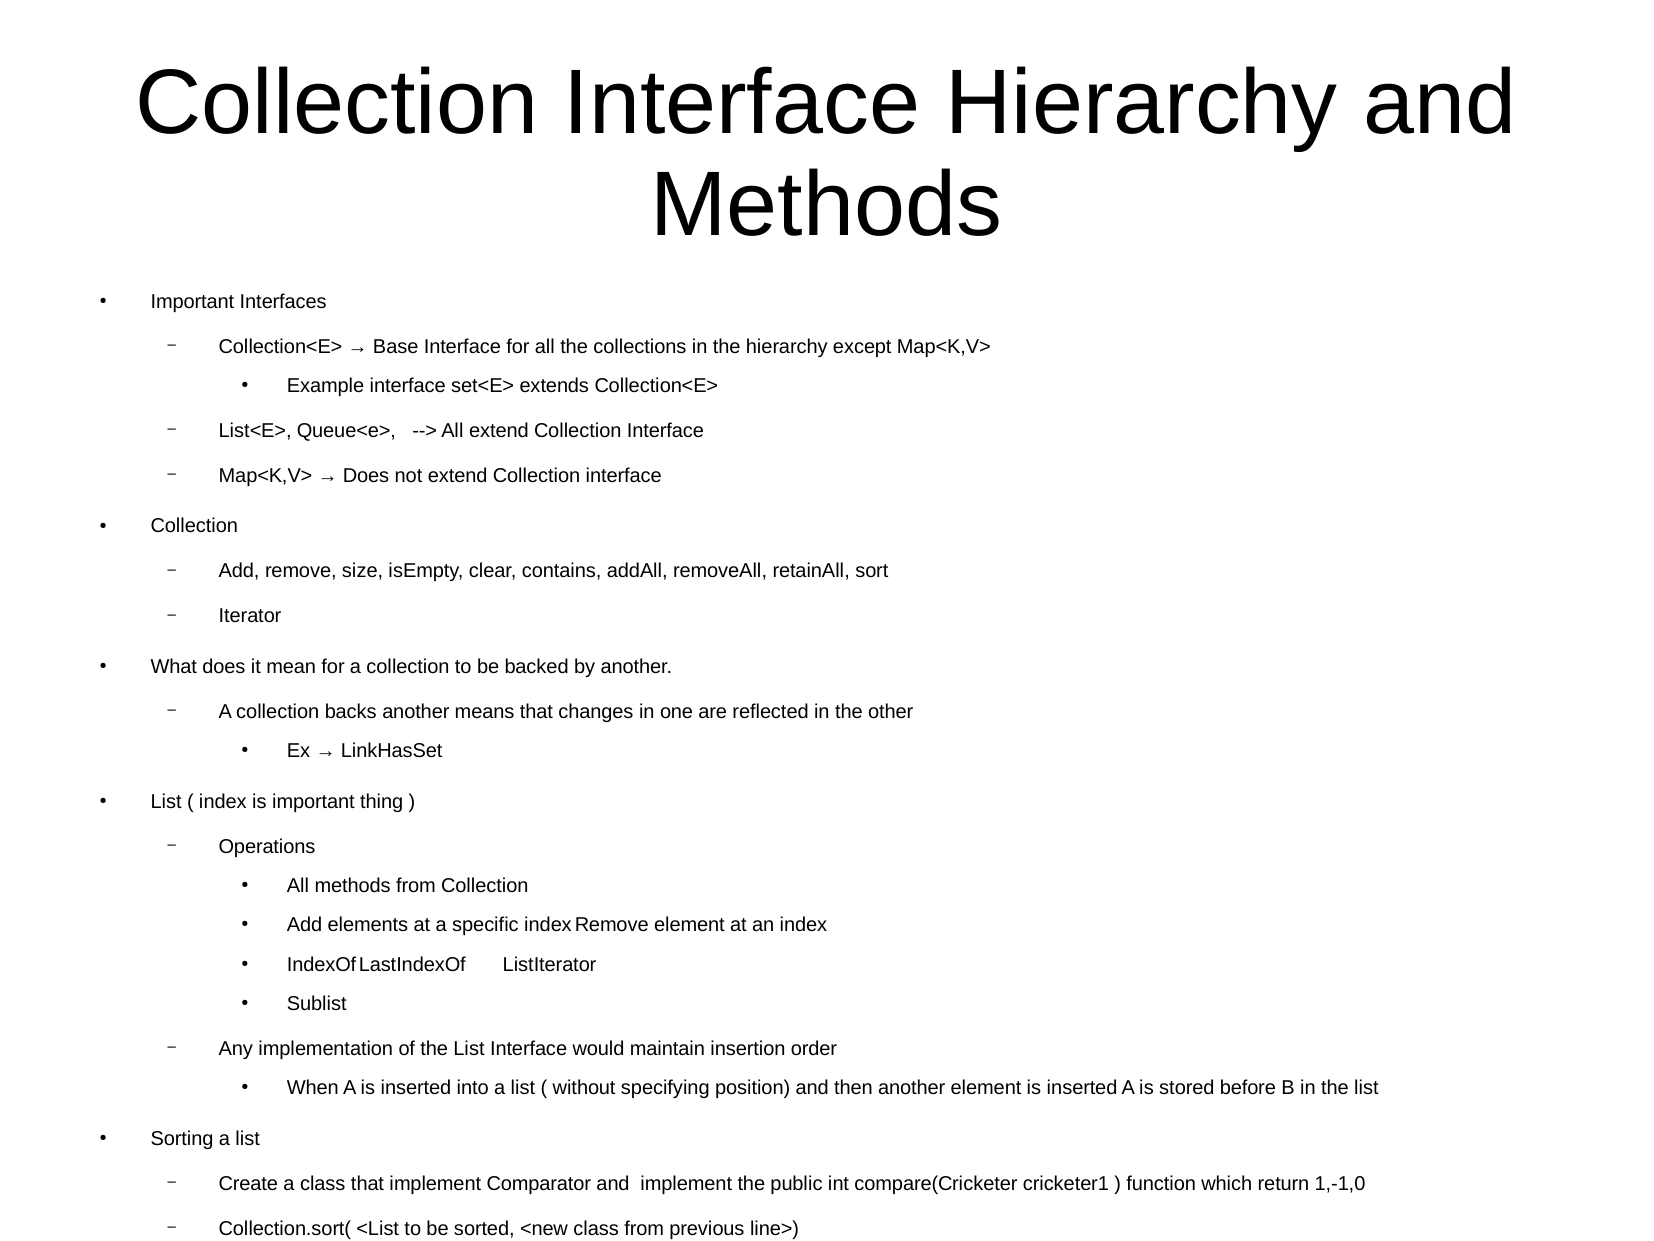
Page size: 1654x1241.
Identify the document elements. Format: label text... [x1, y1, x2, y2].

list Important Interfaces Collection<E> → Base Interface for all the collections in the hierarchy except Map<K,V> Example interface set<E> extends Collection<E> List<E>, Queue<e>, --> All extend Collection Interface Map<K,V> → Does not extend Collection interface Collection Add, remove, size, isEmpty, clear, contains, addAll, removeAll, retainAll, sort Iterator What does it mean for a collection to be backed by another. A collection backs another means that changes in one are reflected in the other Ex → LinkHasSet List ( index is important thing ) Operations All methods from Collection Add elements at a specific index Remove element at an index IndexOf LastIndexOf ListIterator Sublist Any implementation of the List Interface would maintain insertion order When A is inserted into a list ( without specifying position) and then another element is inserted A is stored before B in the list Sorting a list Create a class that implement Comparator and implement the public int compare(Cricketer cricketer1 ) function which return 1,-1,0 Collection.sort( <List to be sorted, <new class from previous line>) [82, 290, 1571, 1241]
title Collection Interface Hierarchy and Methods [82, 49, 1571, 257]
